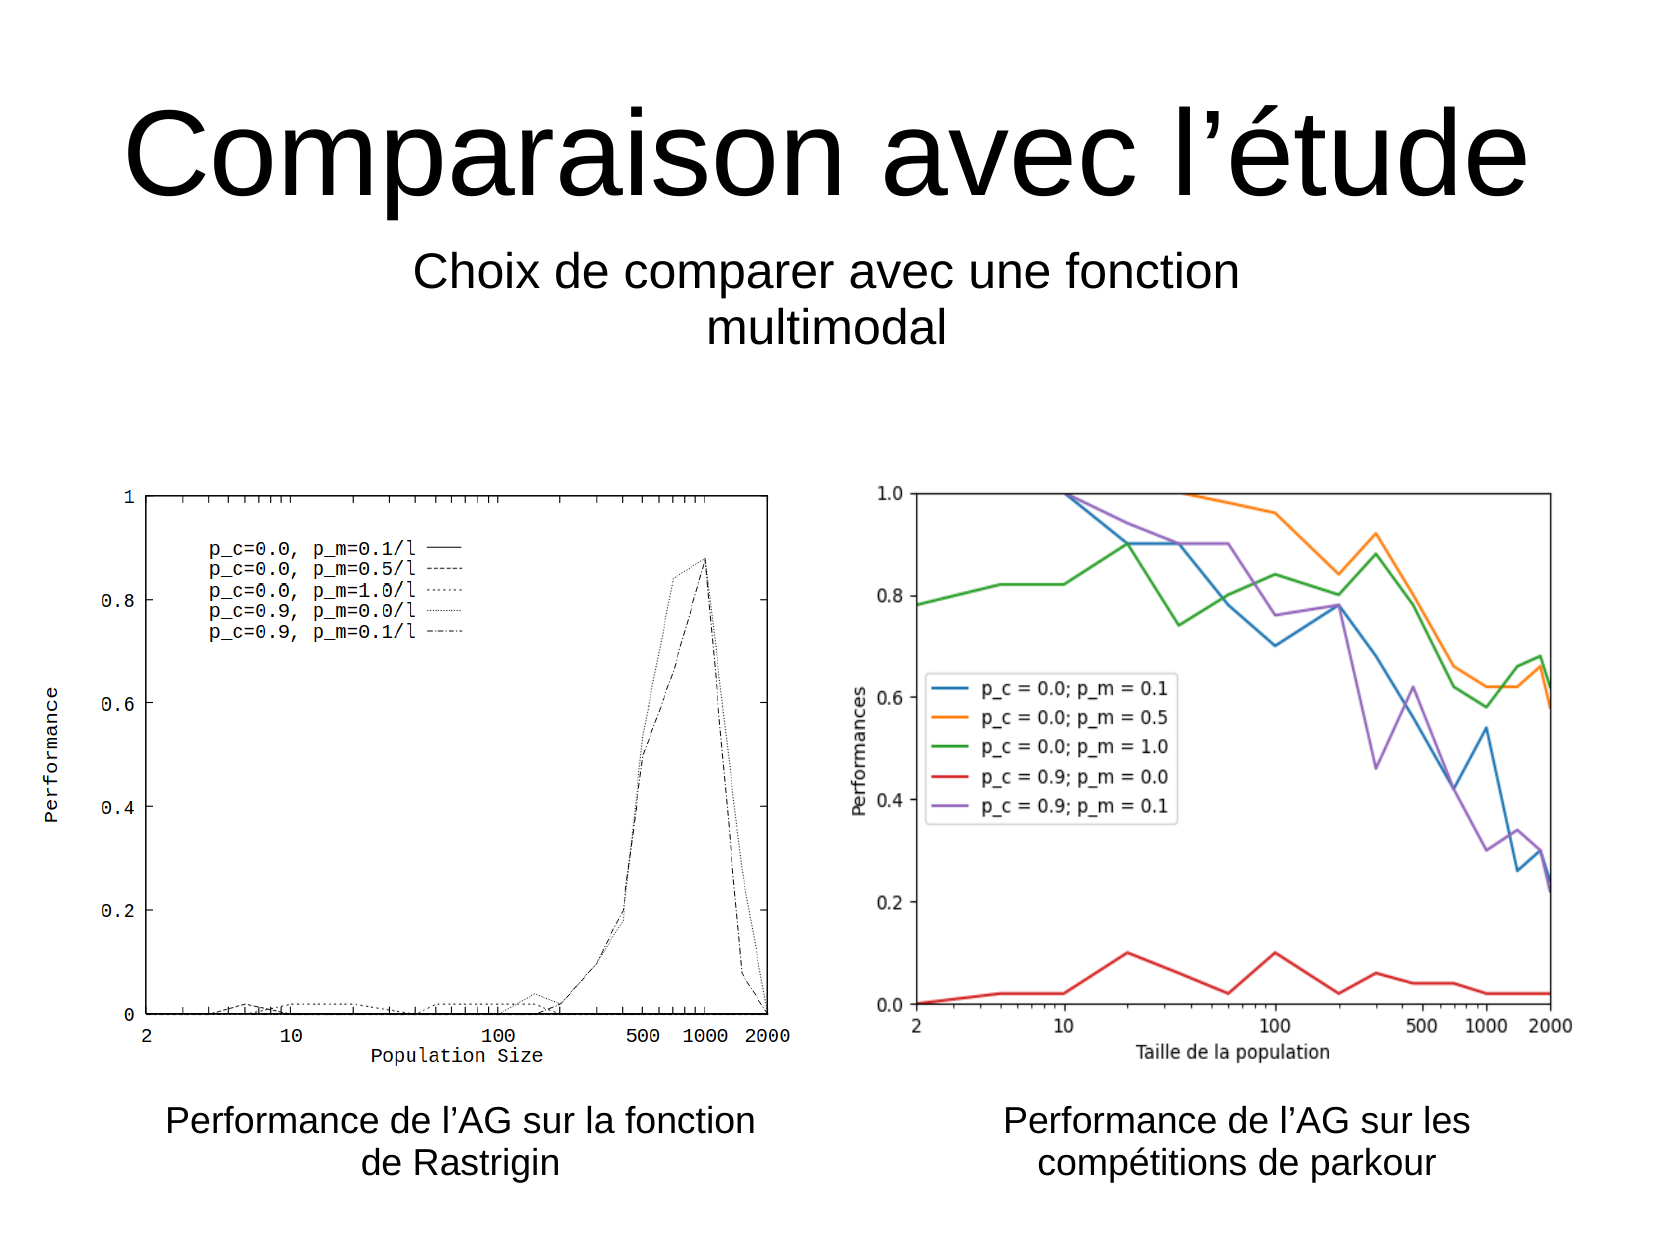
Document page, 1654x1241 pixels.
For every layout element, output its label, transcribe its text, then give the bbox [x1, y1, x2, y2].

text_box Performance de l’AG sur les compétitions de parkour [986, 1092, 1489, 1192]
picture [814, 413, 1632, 1077]
picture [36, 462, 798, 1073]
title Comparaison avec l’étude [82, 49, 1571, 257]
text_box Performance de l’AG sur la fonction de Rastrigin [135, 1092, 786, 1192]
text_box Choix de comparer avec une fonction multimodal [383, 236, 1270, 363]
